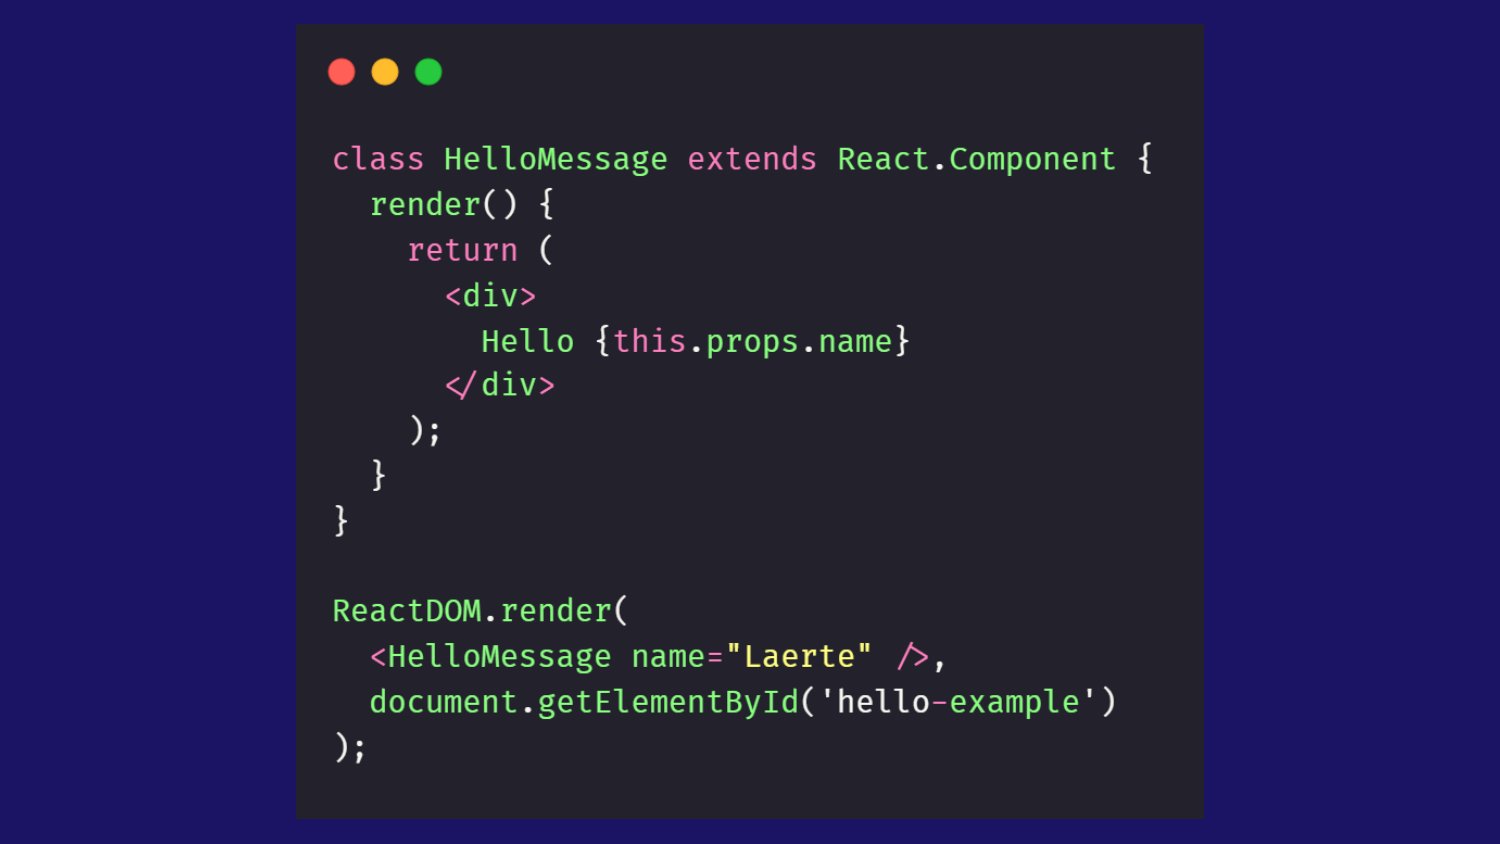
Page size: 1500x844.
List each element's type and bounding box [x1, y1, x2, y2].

picture [296, 24, 1204, 819]
